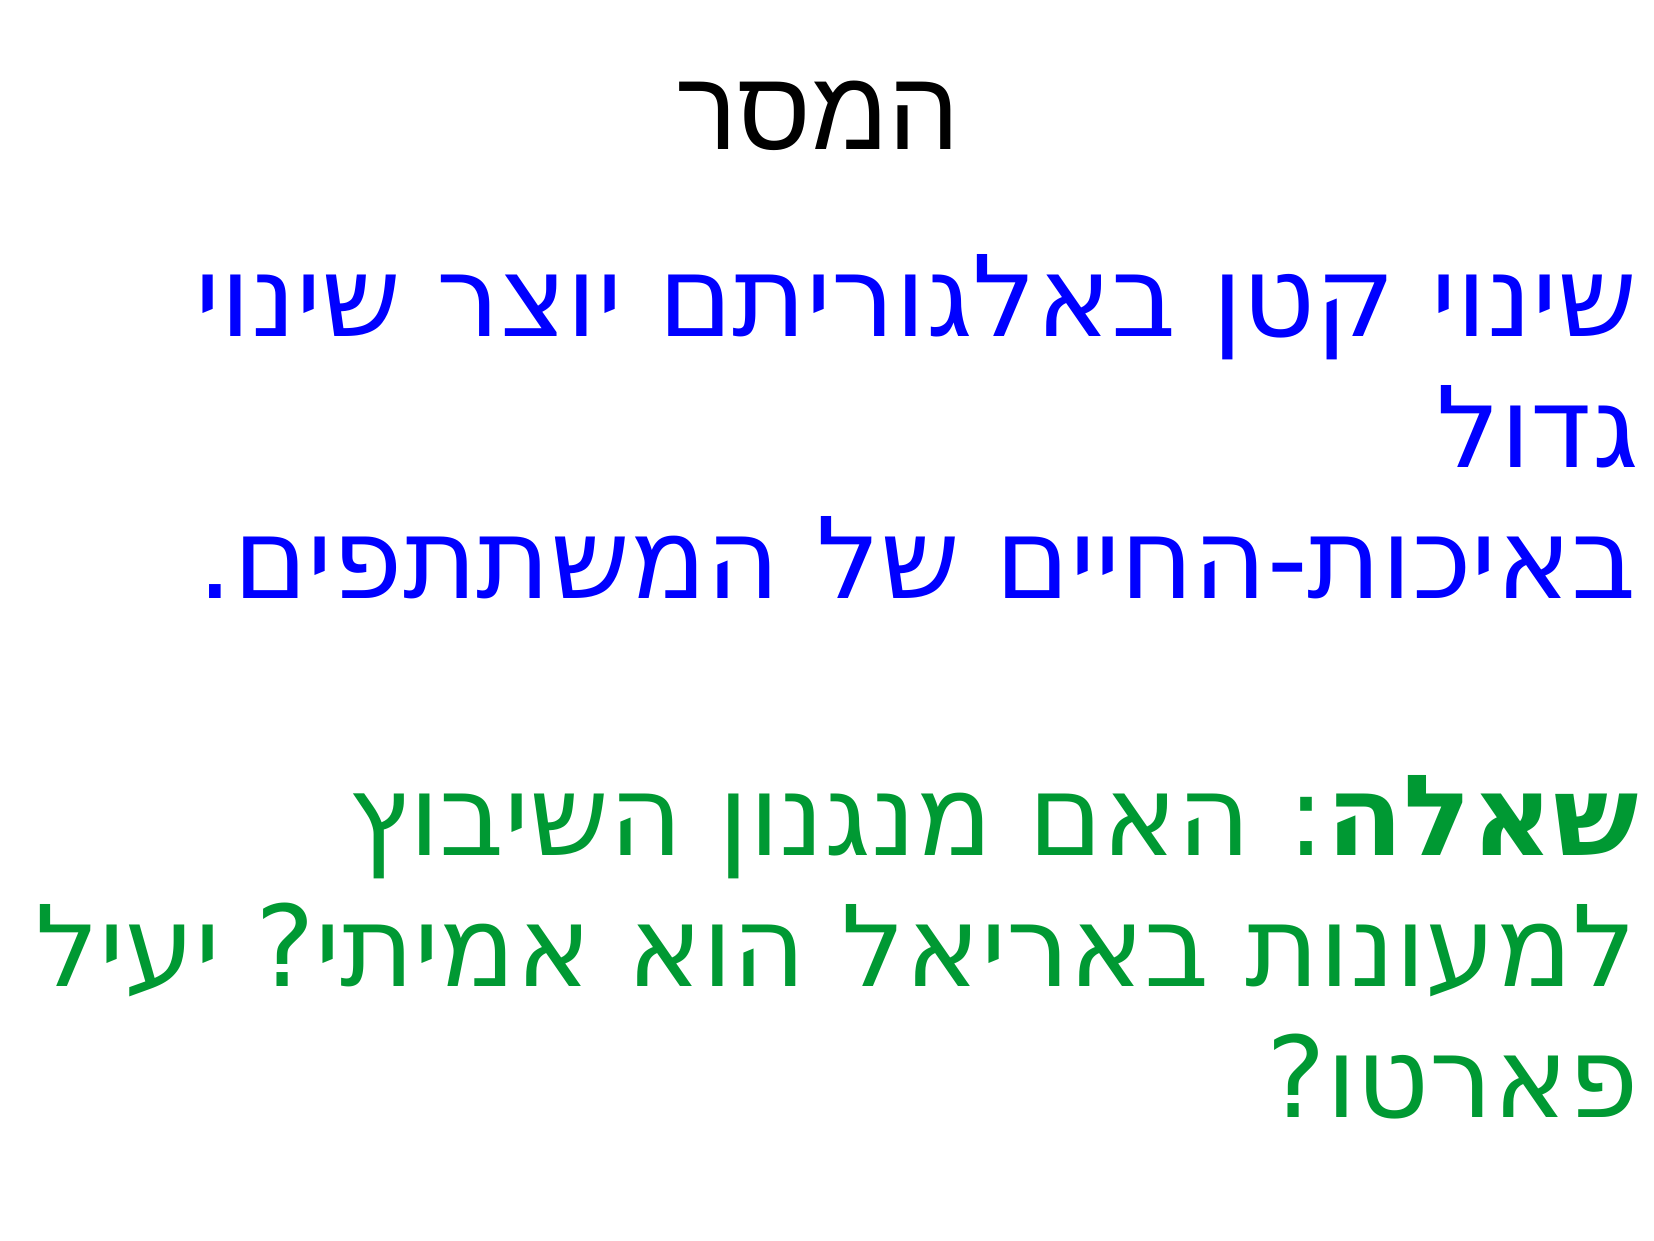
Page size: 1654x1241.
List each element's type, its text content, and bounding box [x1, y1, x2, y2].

text_box שינוי קטן באלגוריתם יוצר שינוי גדול באיכות-החיים של המשתתפים. שאלה: האם מנגנון השיבוץ למעונות באריאל הוא אמיתי? יעיל פארטו? [0, 225, 1654, 1241]
title המסר [75, 47, 1564, 174]
